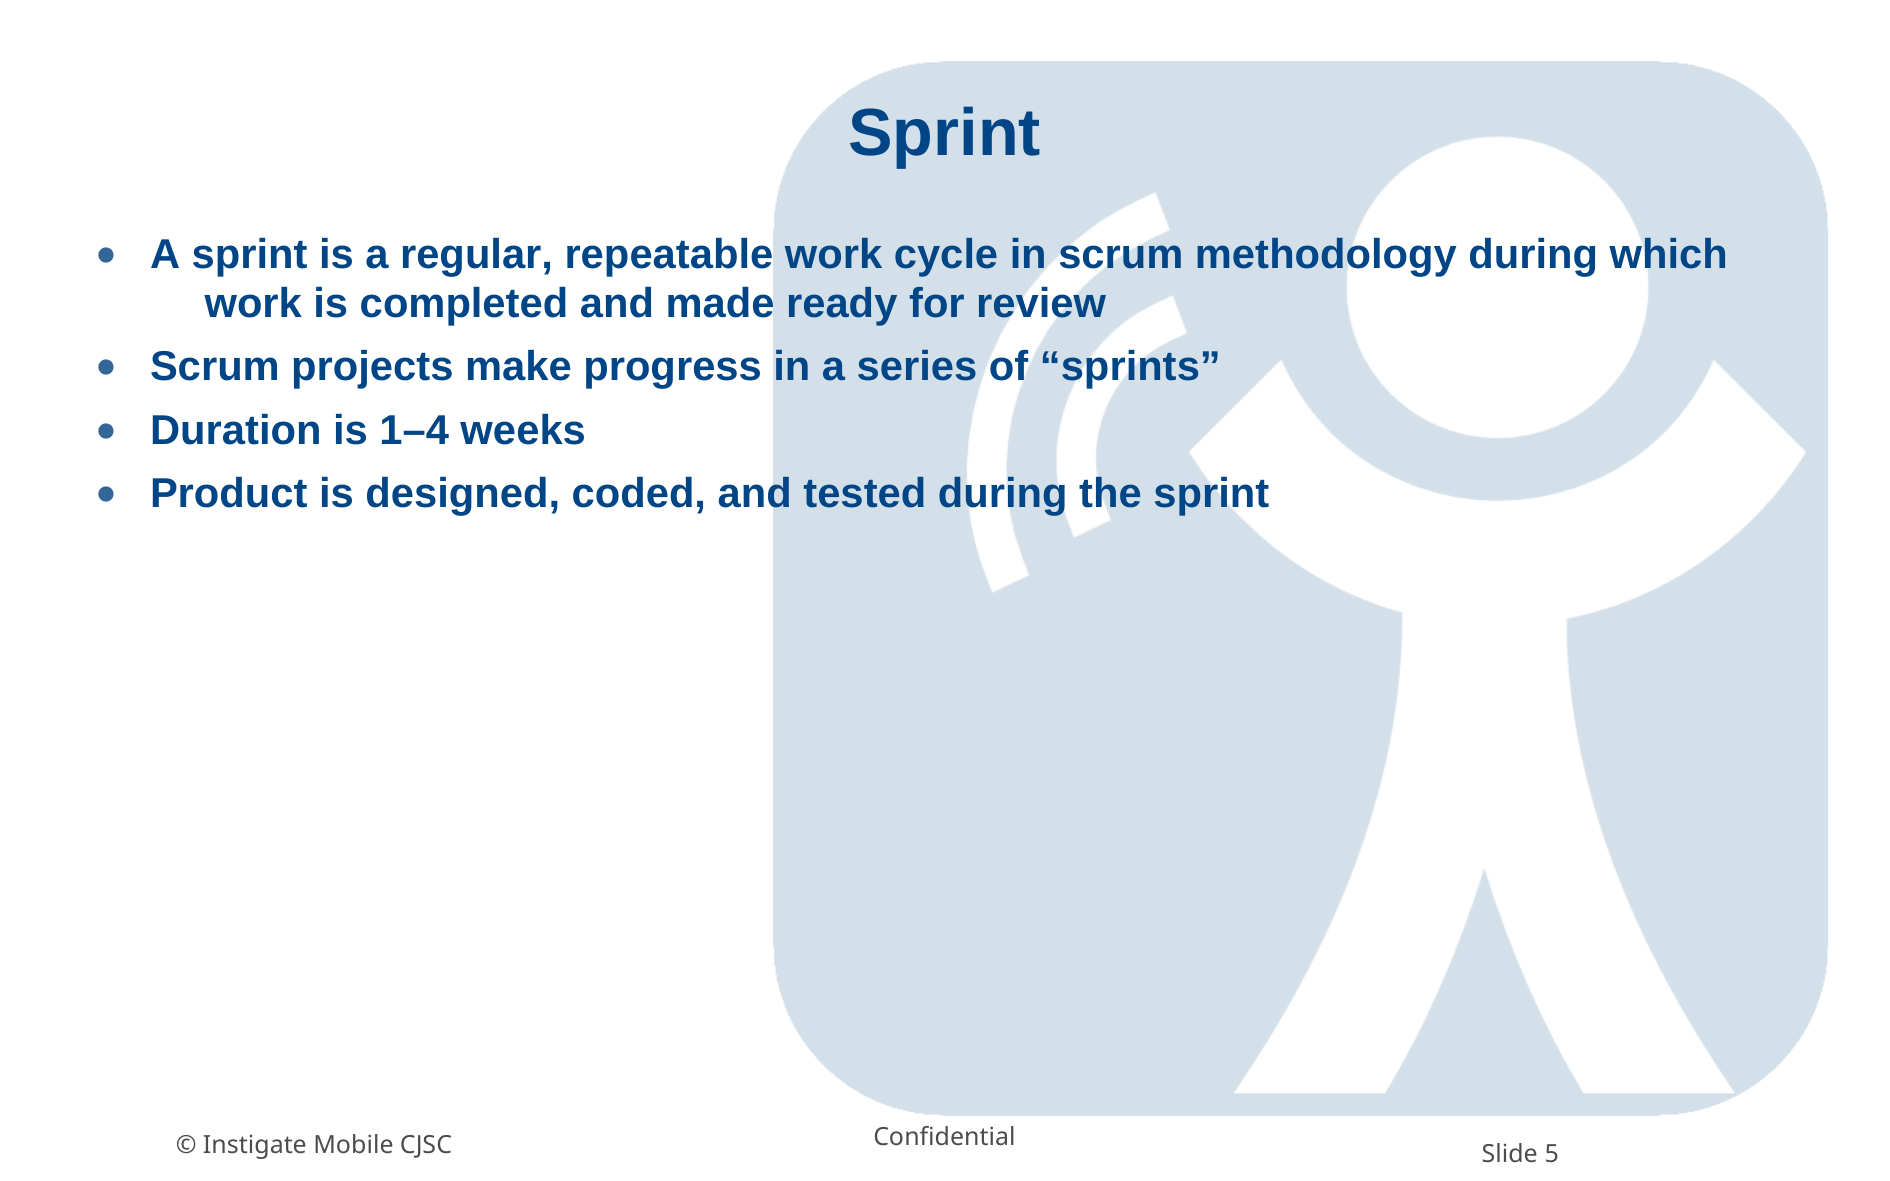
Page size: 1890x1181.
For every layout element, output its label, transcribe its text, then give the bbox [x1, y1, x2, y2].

text_box Confidential [646, 1128, 1243, 1172]
picture [773, 61, 1829, 1116]
text_box A sprint is a regular, repeatable work cycle in scrum methodology during which work is completed and made ready for review Scrum projects make progress in a series of “sprints” Duration is 1–4 weeks Product is designed, coded, and tested during the sprint [95, 228, 1795, 914]
text_box Sprint [96, 47, 1794, 217]
